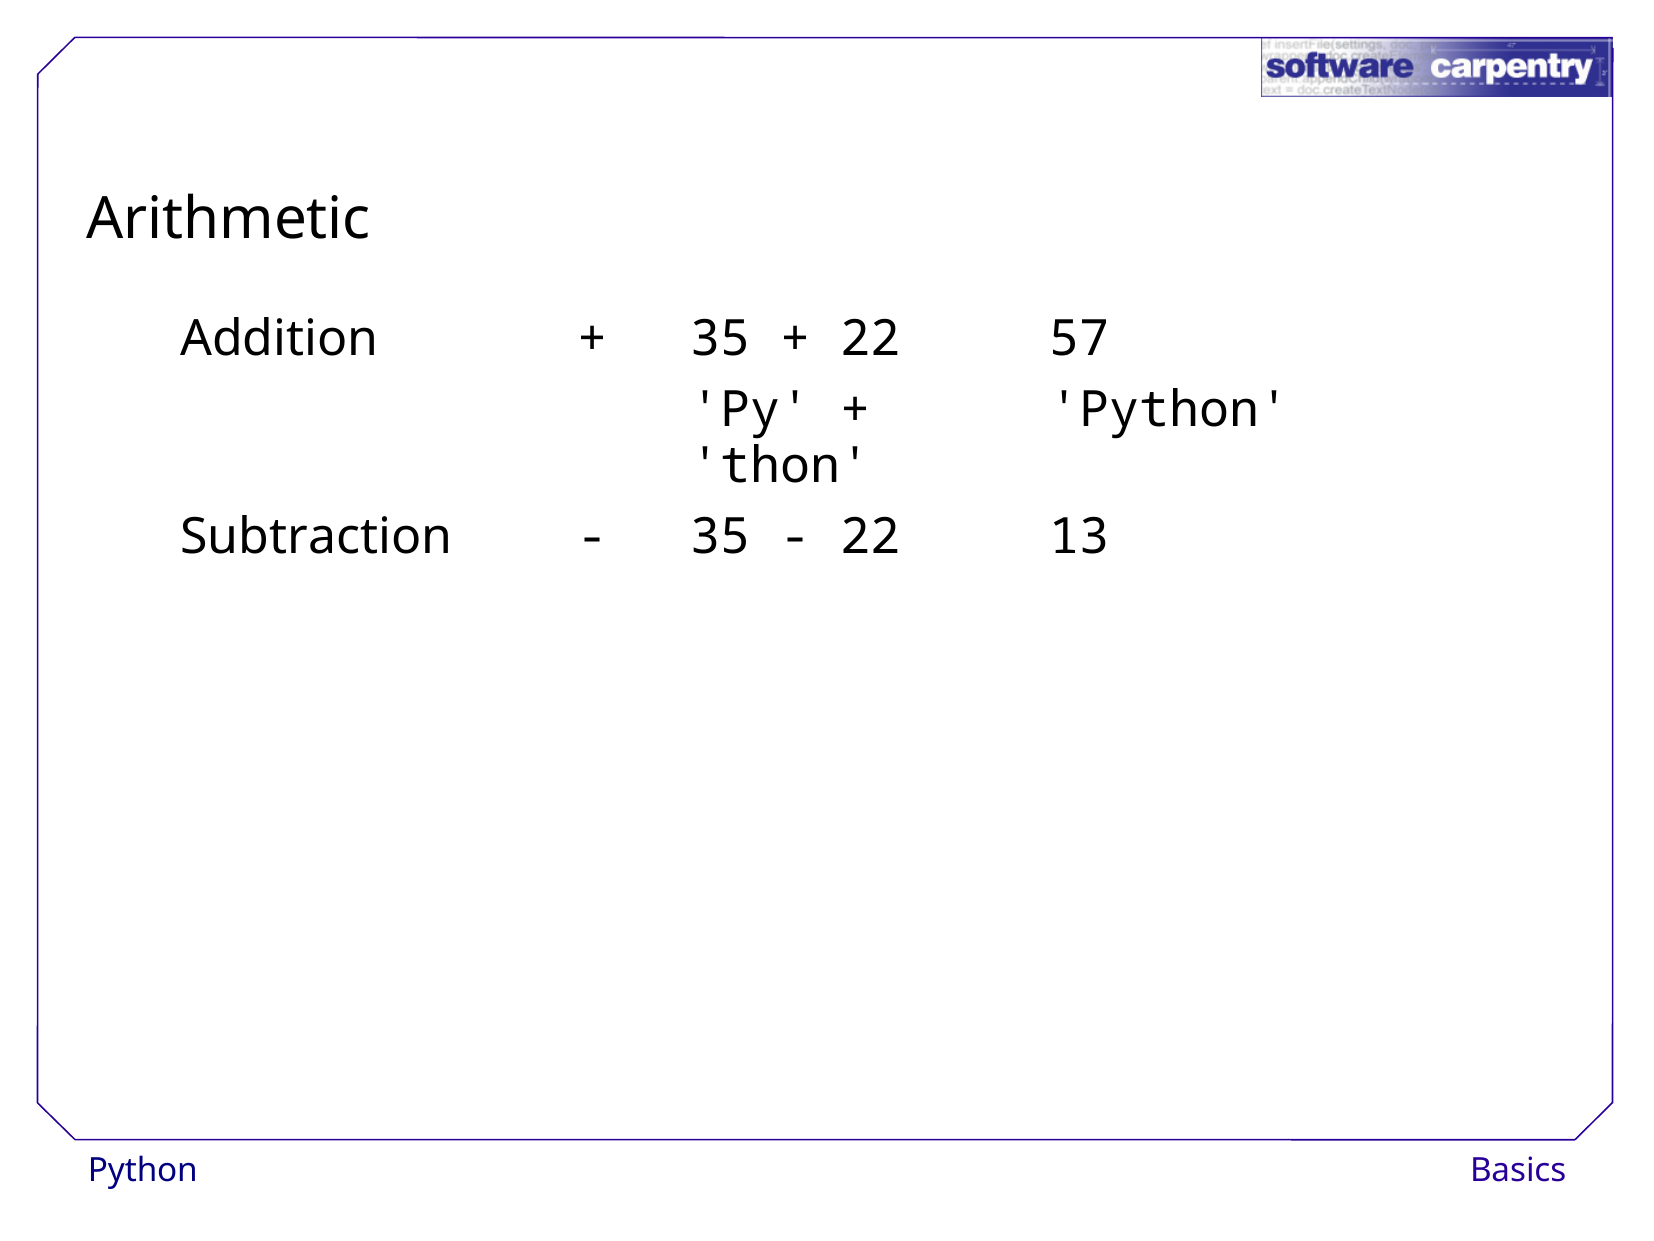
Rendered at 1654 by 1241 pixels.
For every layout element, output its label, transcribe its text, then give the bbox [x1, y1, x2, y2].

text_box Arithmetic [71, 138, 536, 259]
table_header 57 [1035, 303, 1441, 374]
table_header Addition [165, 303, 562, 374]
table_cell 13 [1035, 501, 1441, 572]
table_cell 35 - 22 [676, 501, 1035, 572]
table_cell 'Py' + 'thon' [676, 374, 1035, 501]
table_cell [562, 374, 676, 501]
table_header 35 + 22 [676, 303, 1035, 374]
table_cell [165, 374, 562, 501]
table_cell 'Python' [1035, 374, 1441, 501]
table_header + [562, 303, 676, 374]
table_cell - [562, 501, 676, 572]
table_cell Subtraction [165, 501, 562, 572]
picture [1261, 39, 1613, 97]
